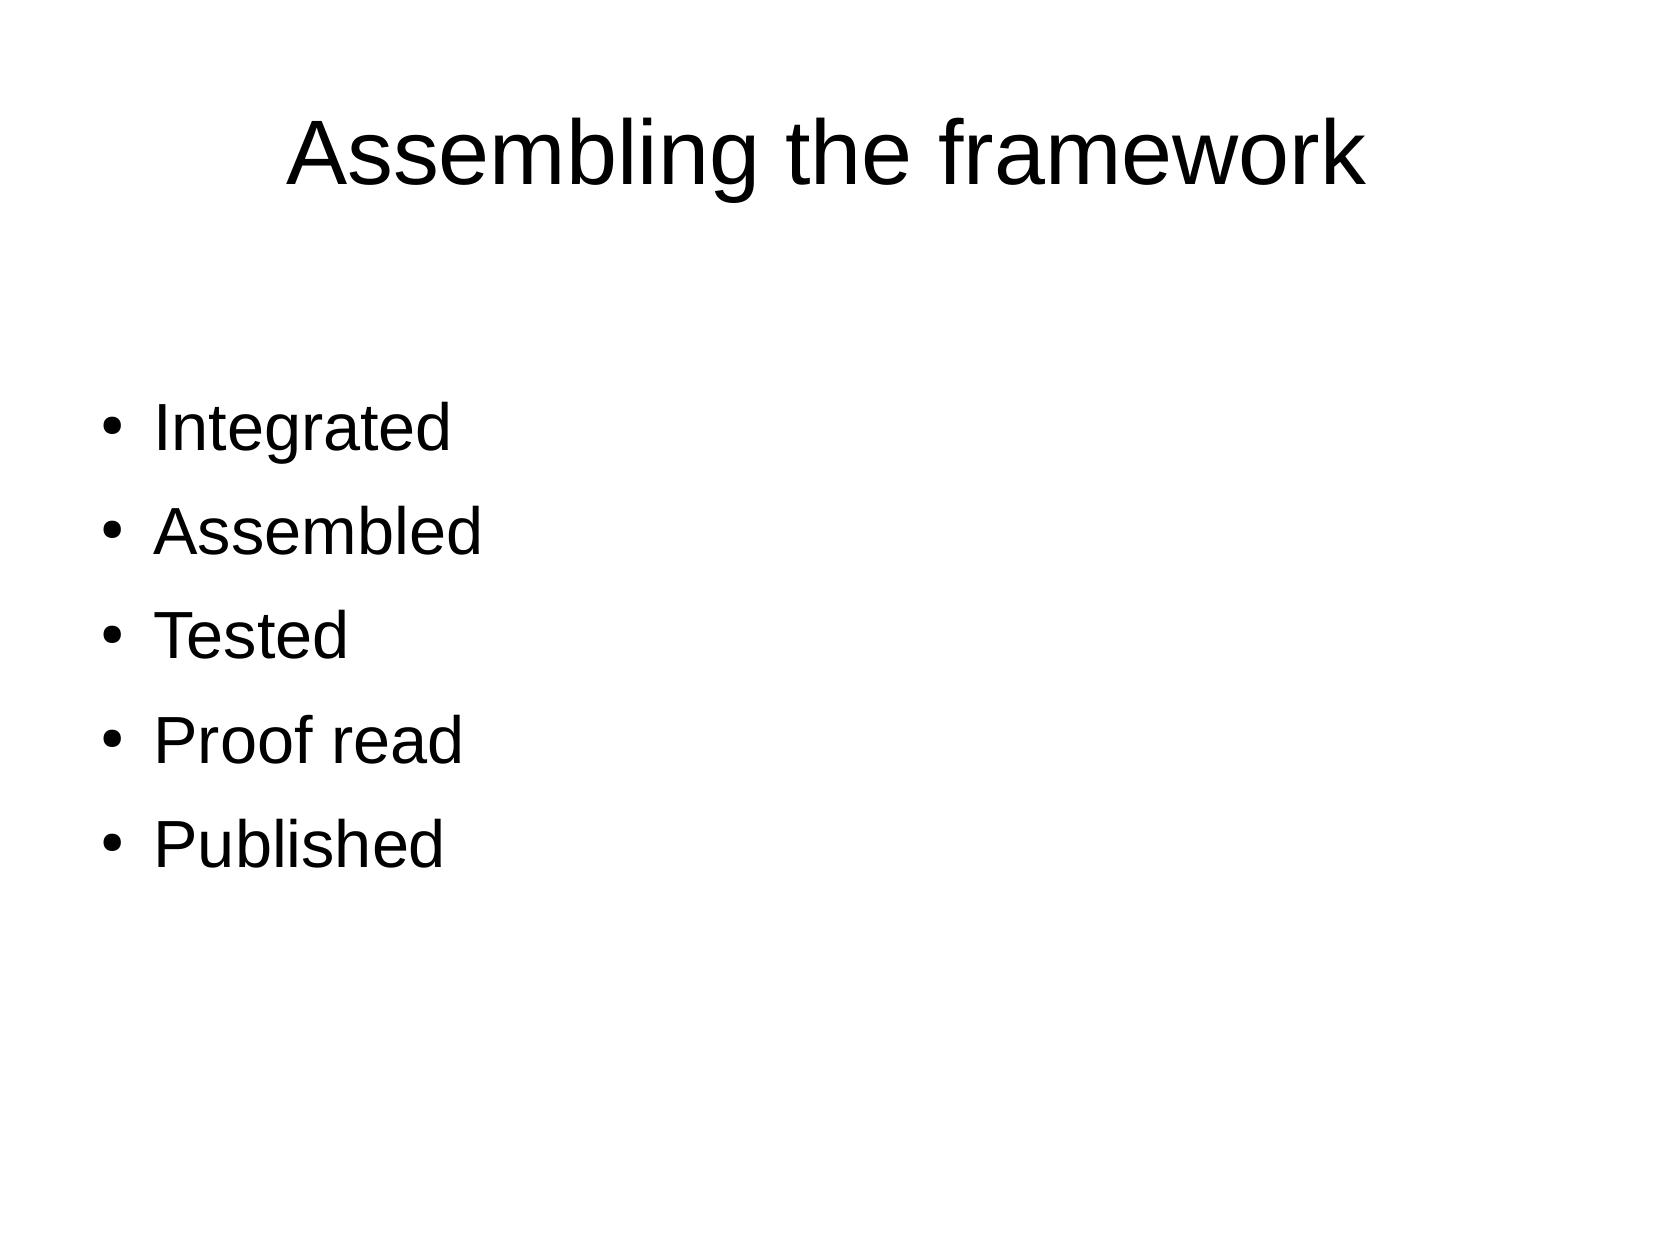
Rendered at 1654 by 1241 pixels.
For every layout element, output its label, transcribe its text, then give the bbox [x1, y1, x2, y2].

title Assembling the framework [82, 49, 1571, 257]
list Integrated Assembled Tested Proof read Published [82, 390, 1571, 1110]
